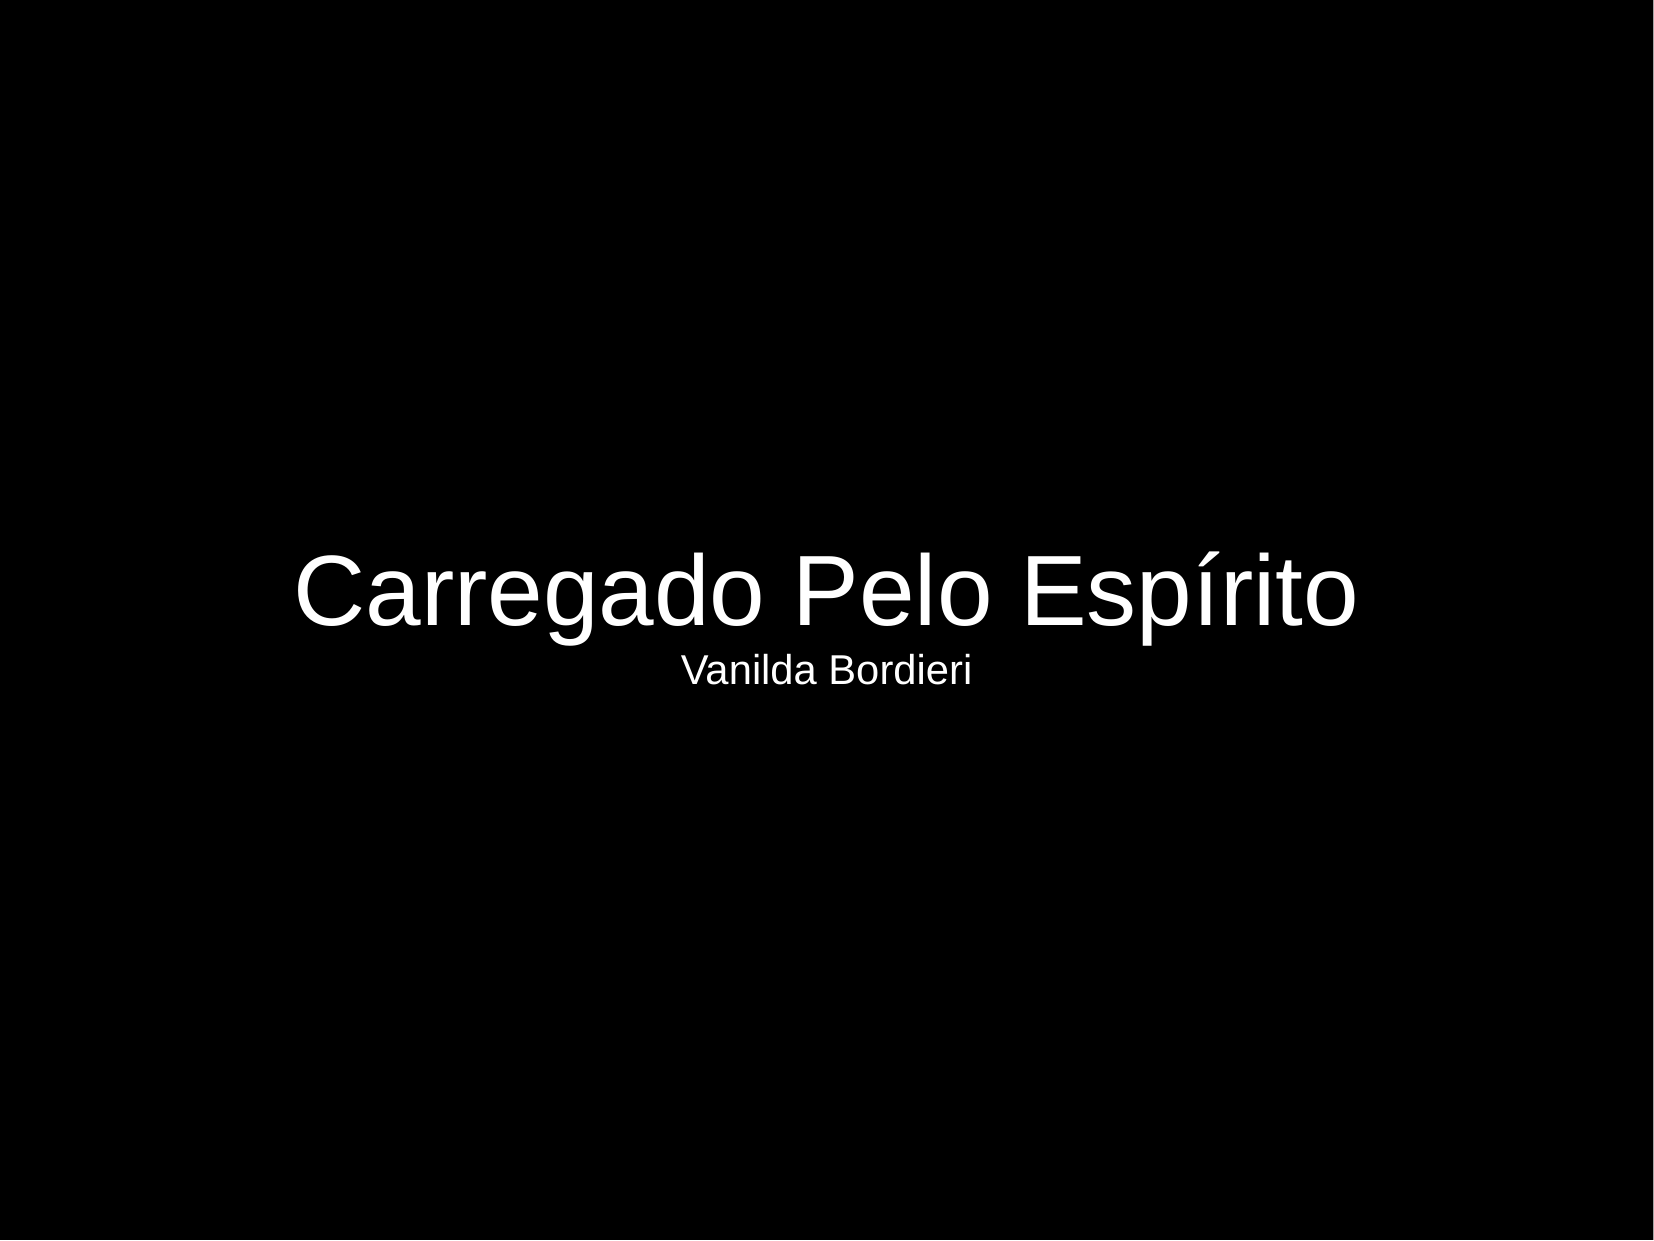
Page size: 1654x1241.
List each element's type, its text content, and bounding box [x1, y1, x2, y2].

subtitle Carregado Pelo Espírito Vanilda Bordieri [47, 35, 1607, 1193]
